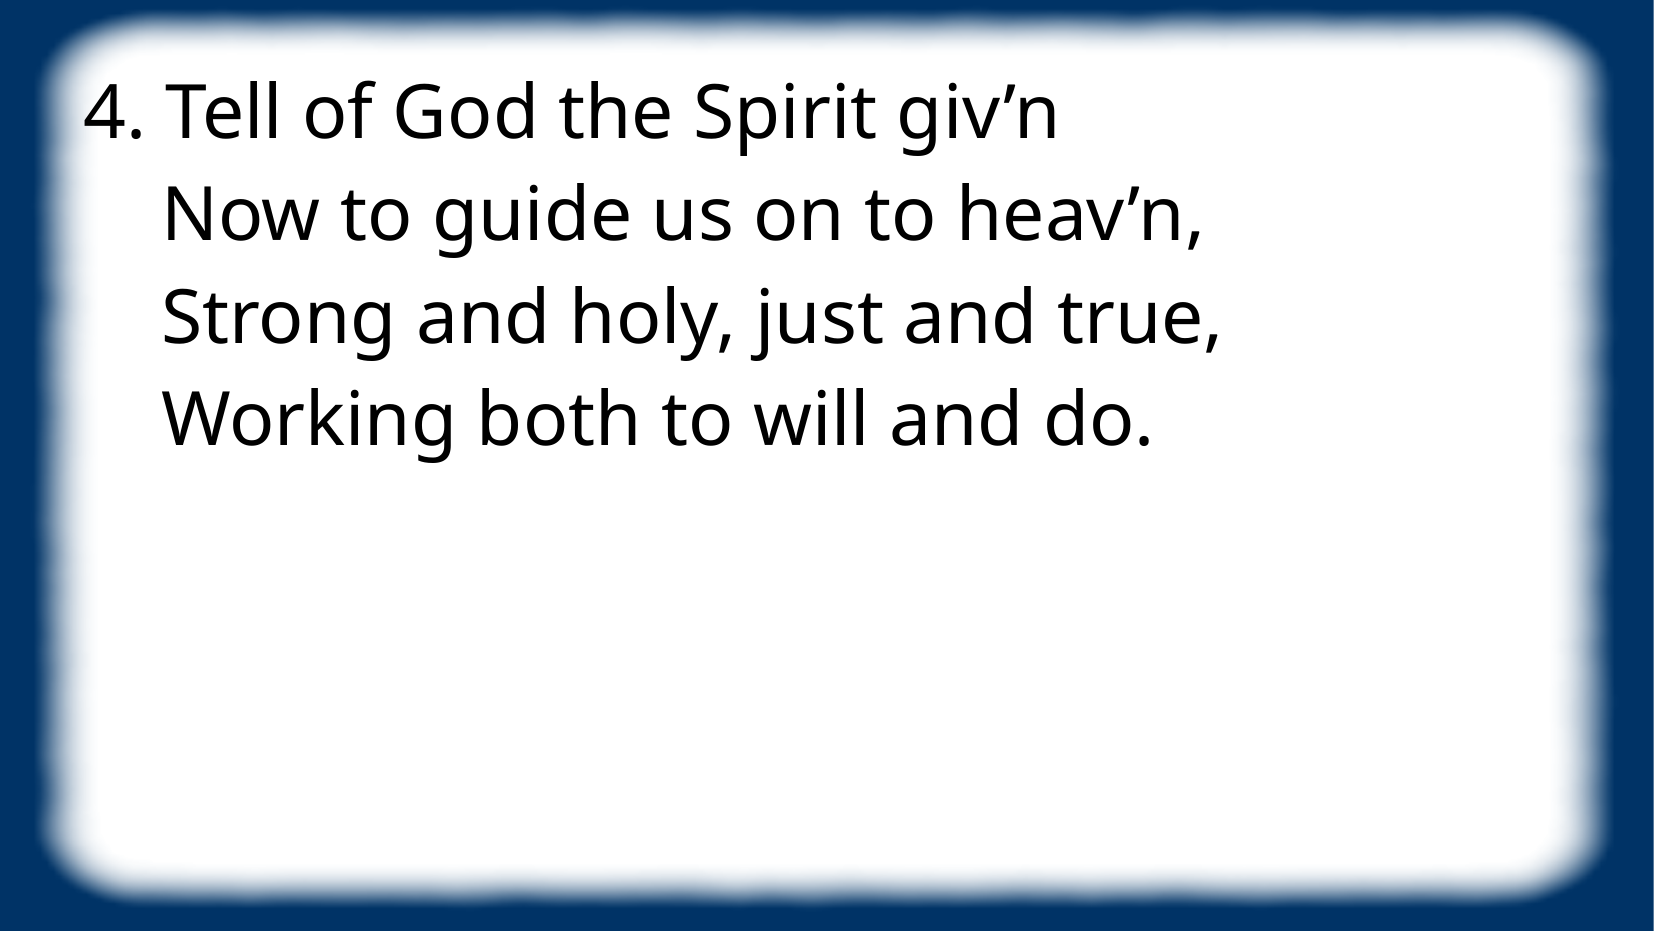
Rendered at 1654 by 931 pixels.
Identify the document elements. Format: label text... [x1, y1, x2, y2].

picture [0, 0, 1654, 931]
text_box 4. Tell of God the Spirit giv’n Now to guide us on to heav’n, Strong and holy, just and true, Working both to will and do. [68, 50, 1561, 465]
